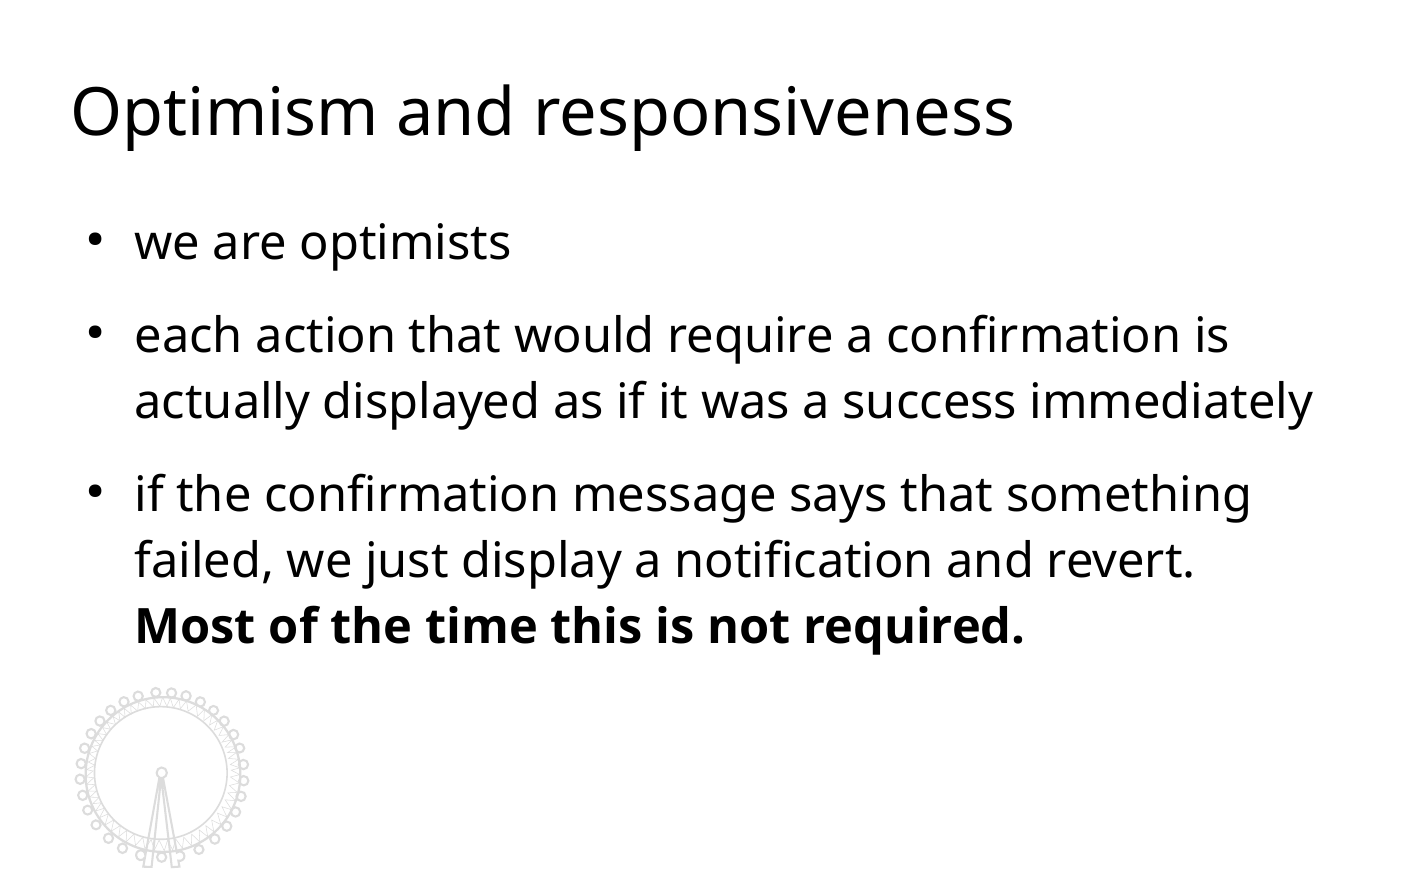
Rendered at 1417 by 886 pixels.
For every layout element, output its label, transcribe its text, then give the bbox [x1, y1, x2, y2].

title Optimism and responsiveness [70, 35, 1346, 184]
list we are optimists each action that would require a confirmation is actually displayed as if it was a success immediately if the confirmation message says that something failed, we just display a notification and revert. Most of the time this is not required. [70, 207, 1318, 721]
